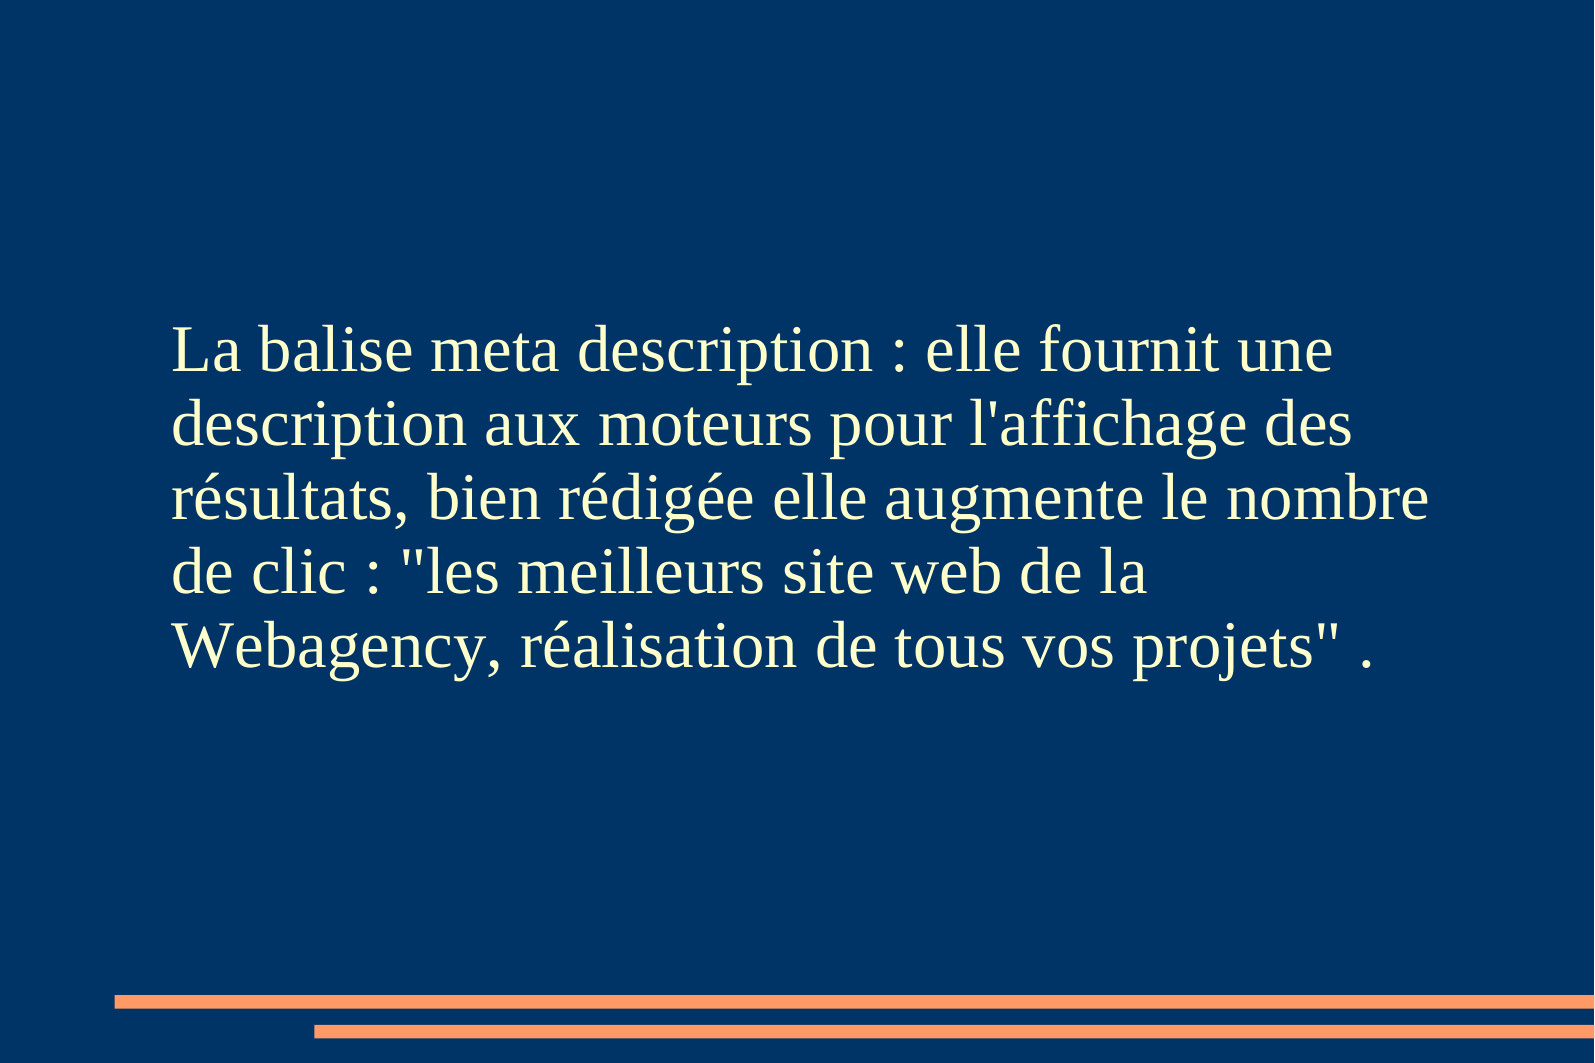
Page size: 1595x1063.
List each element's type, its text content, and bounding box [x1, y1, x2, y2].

list La balise meta description : elle fournit une description aux moteurs pour l'affichage des résultats, bien rédigée elle augmente le nombre de clic : "les meilleurs site web de la Webagency, réalisation de tous vos projets" . [100, 141, 1489, 836]
